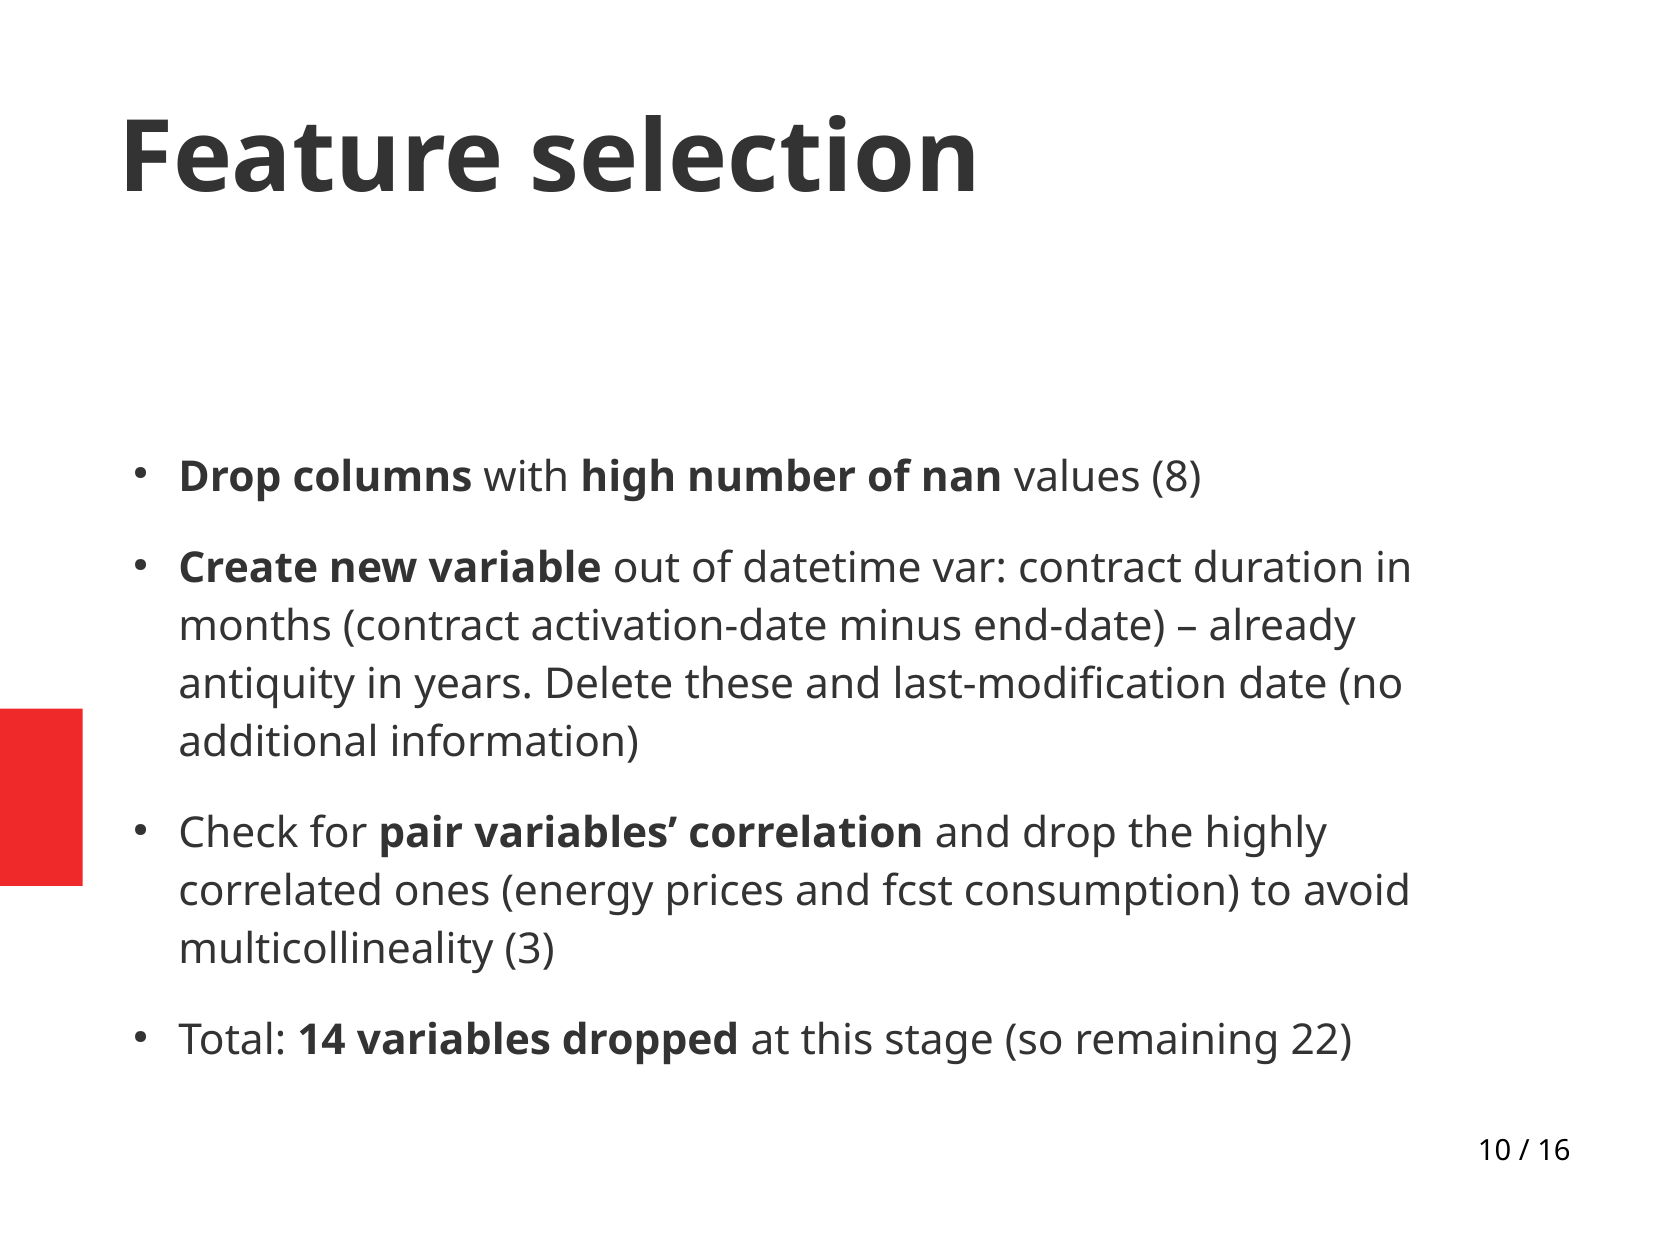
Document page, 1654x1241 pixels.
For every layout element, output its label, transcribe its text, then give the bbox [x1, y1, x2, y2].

list Drop columns with high number of nan values (8) Create new variable out of datetime var: contract duration in months (contract activation-date minus end-date) – already antiquity in years. Delete these and last-modification date (no additional information) Check for pair variables’ correlation and drop the highly correlated ones (energy prices and fcst consumption) to avoid multicollineality (3) Total: 14 variables dropped at this stage (so remaining 22) [118, 354, 1536, 1074]
title Feature selection [118, 49, 1571, 257]
